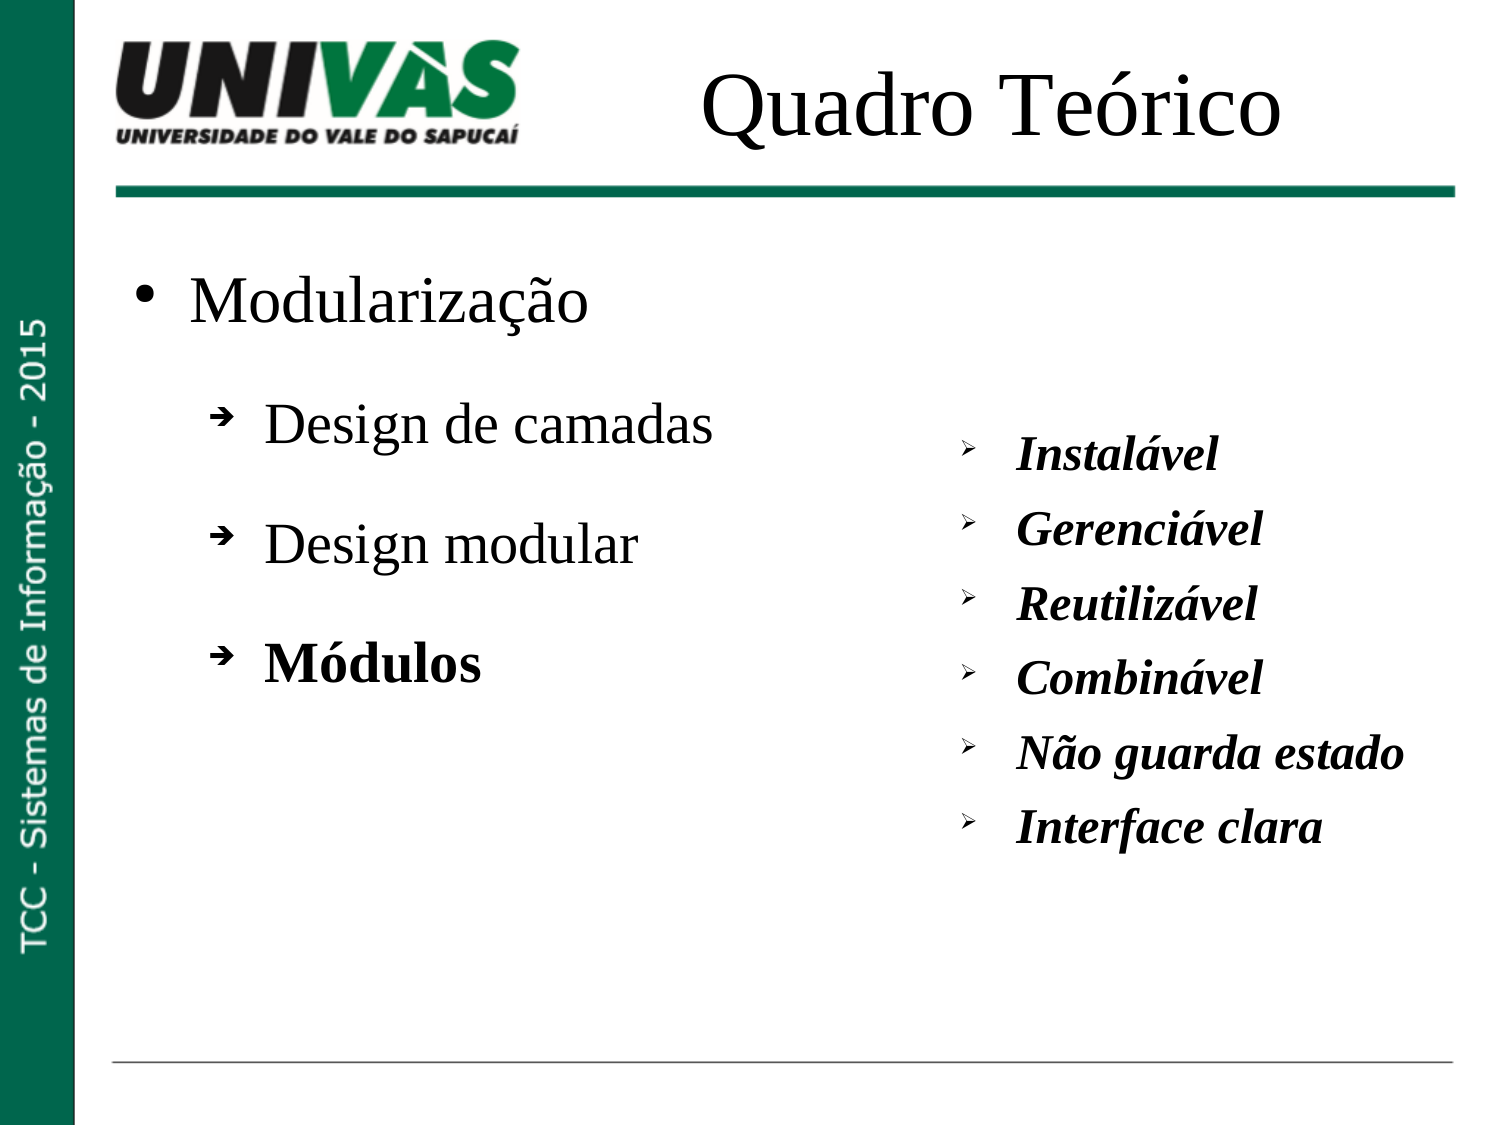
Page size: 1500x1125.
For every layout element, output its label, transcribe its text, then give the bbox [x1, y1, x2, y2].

text_box Modularização Design de camadas Design modular Módulos [118, 208, 1453, 957]
picture [0, 0, 1500, 1125]
title Quadro Teórico [531, 23, 1454, 174]
